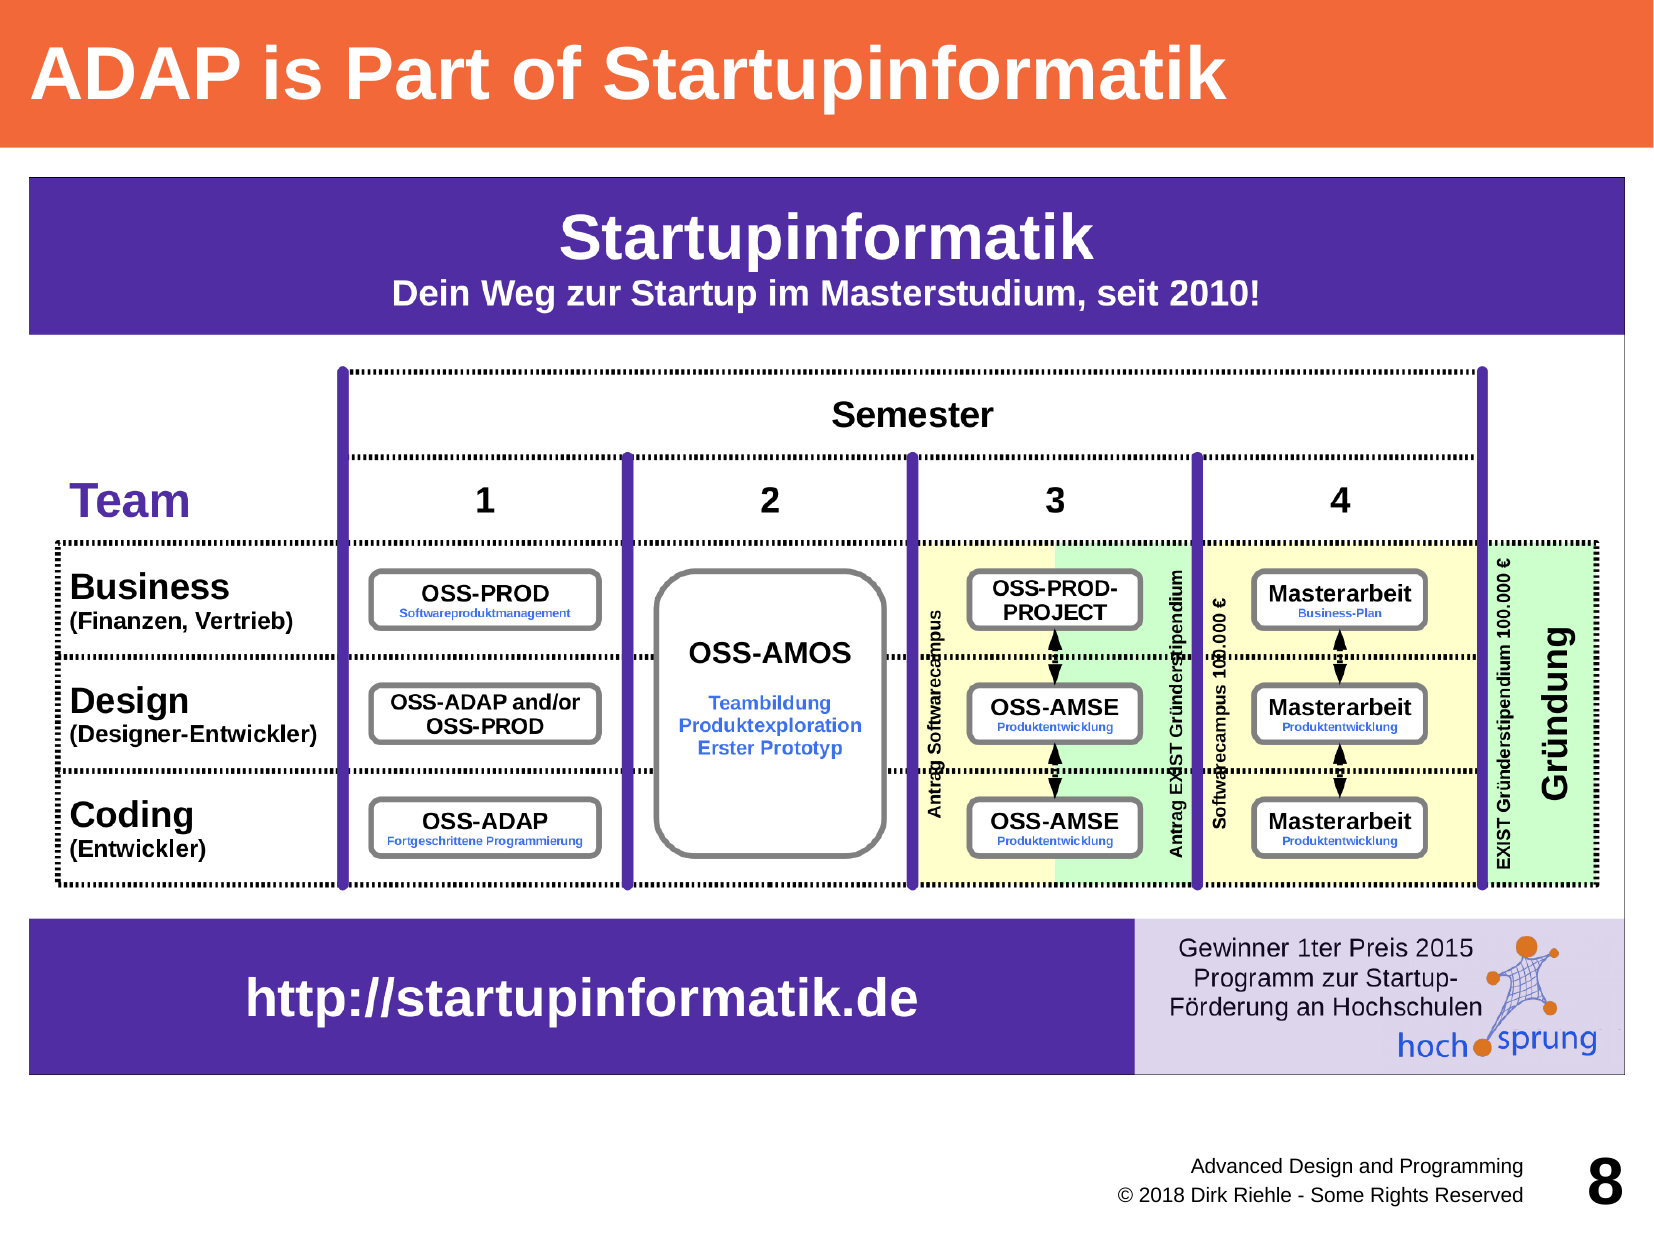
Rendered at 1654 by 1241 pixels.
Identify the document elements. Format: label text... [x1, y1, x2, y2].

picture [29, 177, 1625, 1075]
title ADAP is Part of Startupinformatik [0, 0, 1654, 148]
